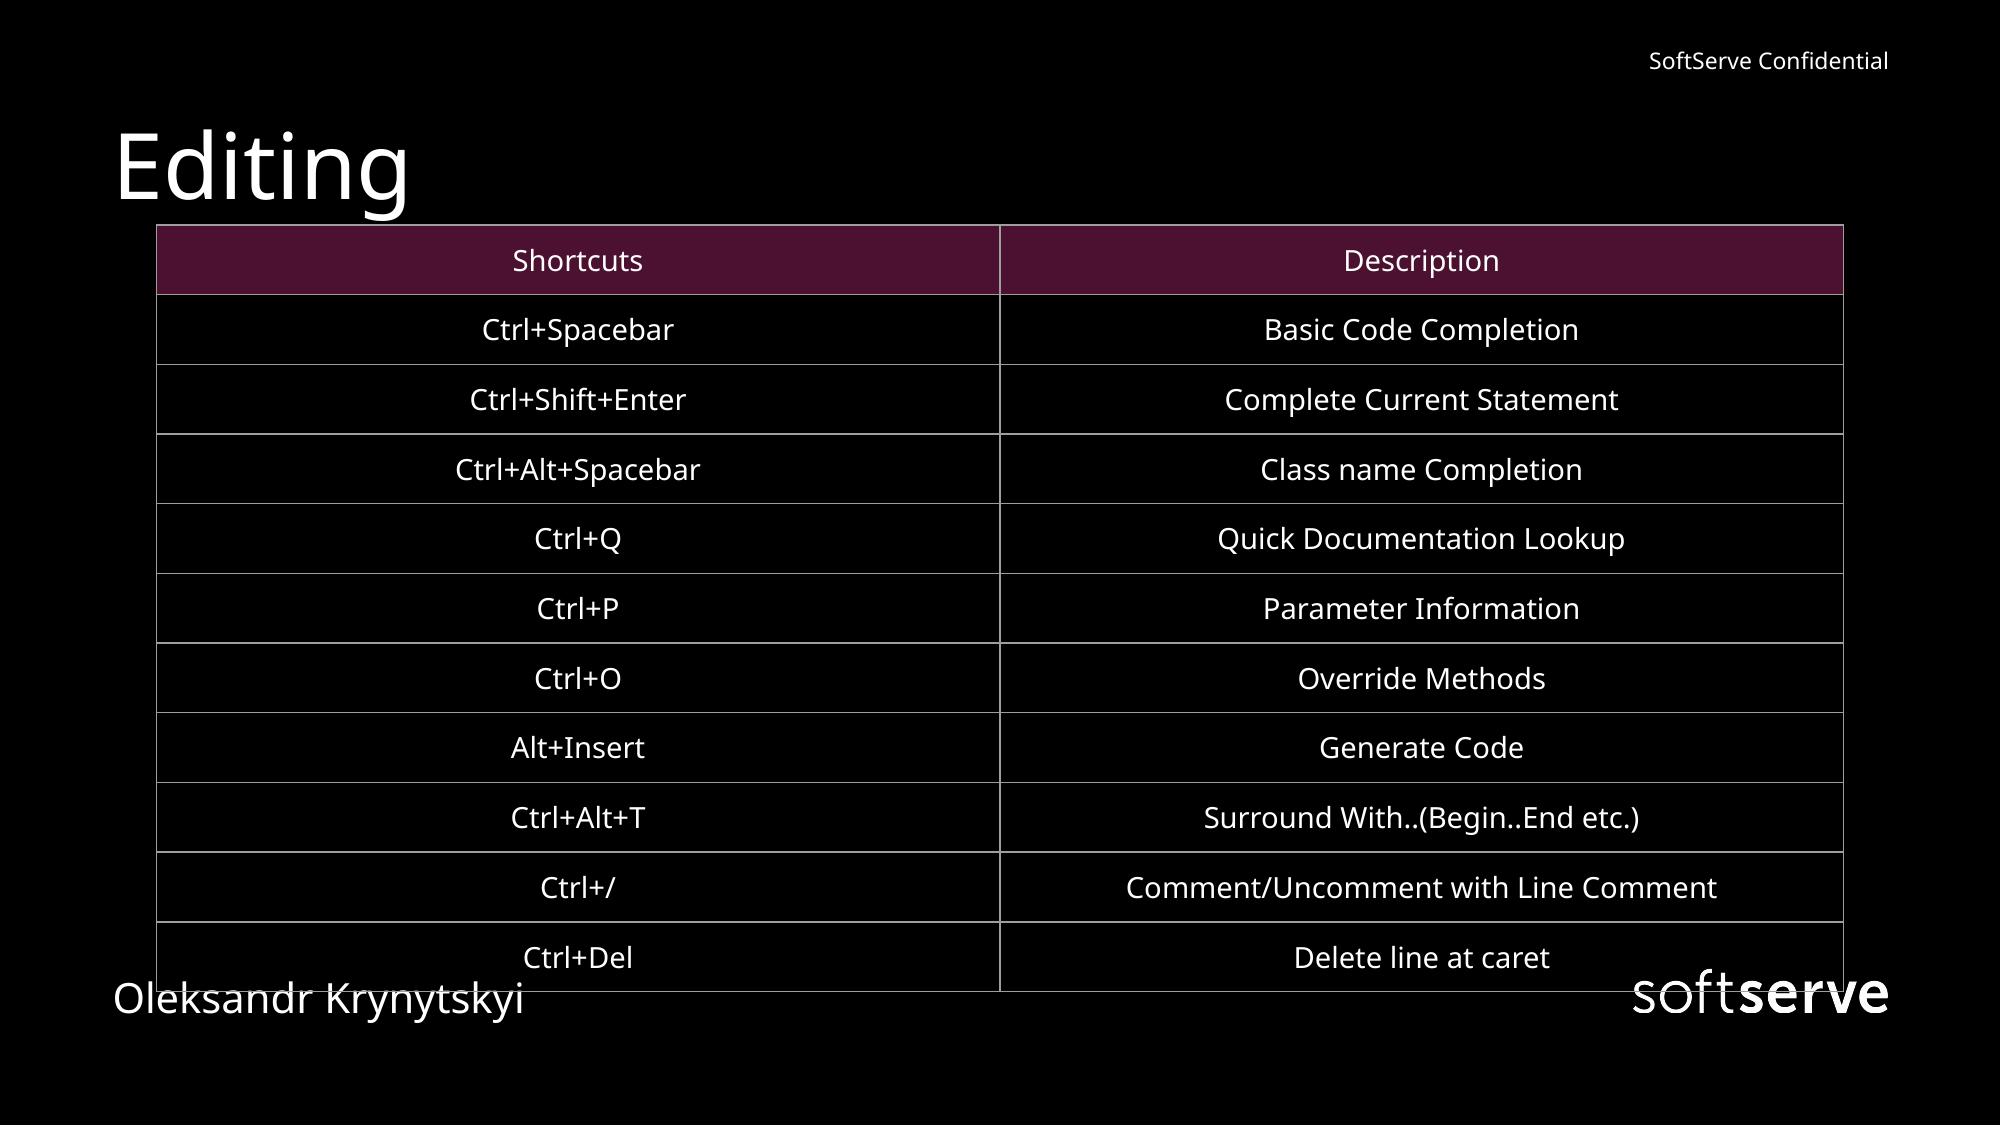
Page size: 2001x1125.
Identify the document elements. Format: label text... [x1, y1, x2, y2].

table_cell Ctrl+Shift+Enter [157, 365, 999, 433]
table_cell Parameter Information [1001, 574, 1843, 642]
table_cell Ctrl+Q [157, 504, 999, 573]
table_cell Ctrl+O [157, 644, 999, 712]
table_cell Alt+Insert [157, 713, 999, 782]
table_cell Complete Current Statement [1001, 365, 1843, 433]
table_header Shortcuts [157, 226, 999, 294]
list Oleksandr Krynytskyi [112, 970, 682, 1019]
table_cell Delete line at caret [1001, 923, 1843, 991]
table_cell Ctrl+Del [157, 923, 999, 991]
picture [1633, 968, 1888, 1013]
table_cell Basic Code Completion [1001, 295, 1843, 364]
table_cell Ctrl+/ [157, 853, 999, 921]
table_cell Ctrl+Spacebar [157, 295, 999, 364]
table_cell Ctrl+P [157, 574, 999, 642]
table_cell Class name Completion [1001, 435, 1843, 503]
table_header Description [1001, 226, 1843, 294]
table_cell Ctrl+Alt+T [157, 783, 999, 851]
table_cell Comment/Uncomment with Line Comment [1001, 853, 1843, 921]
table_cell Surround With..(Begin..End etc.) [1001, 783, 1843, 851]
title Editing [112, 112, 1888, 225]
table_cell Ctrl+Alt+Spacebar [157, 435, 999, 503]
table_cell Generate Code [1001, 713, 1843, 782]
table_cell Quick Documentation Lookup [1001, 504, 1843, 573]
table_cell Override Methods [1001, 644, 1843, 712]
